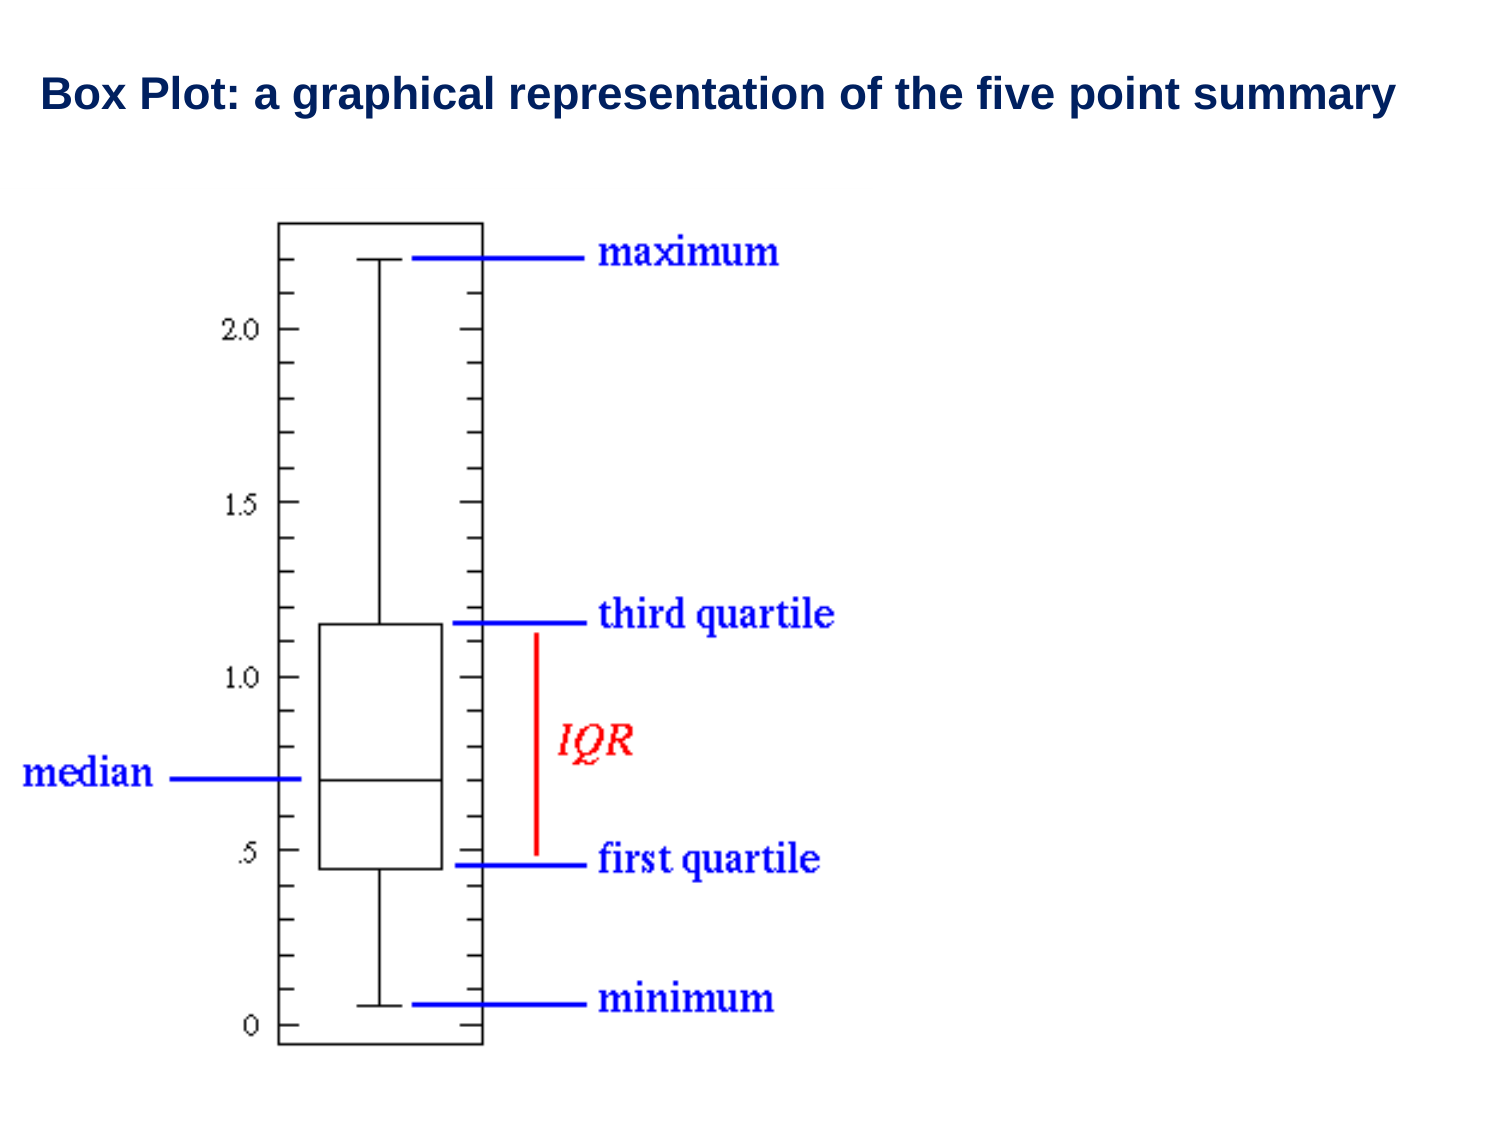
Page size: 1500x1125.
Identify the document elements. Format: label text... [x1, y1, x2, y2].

title Box Plot: a graphical representation of the five point summary [25, 26, 1447, 126]
picture [0, 187, 873, 1075]
